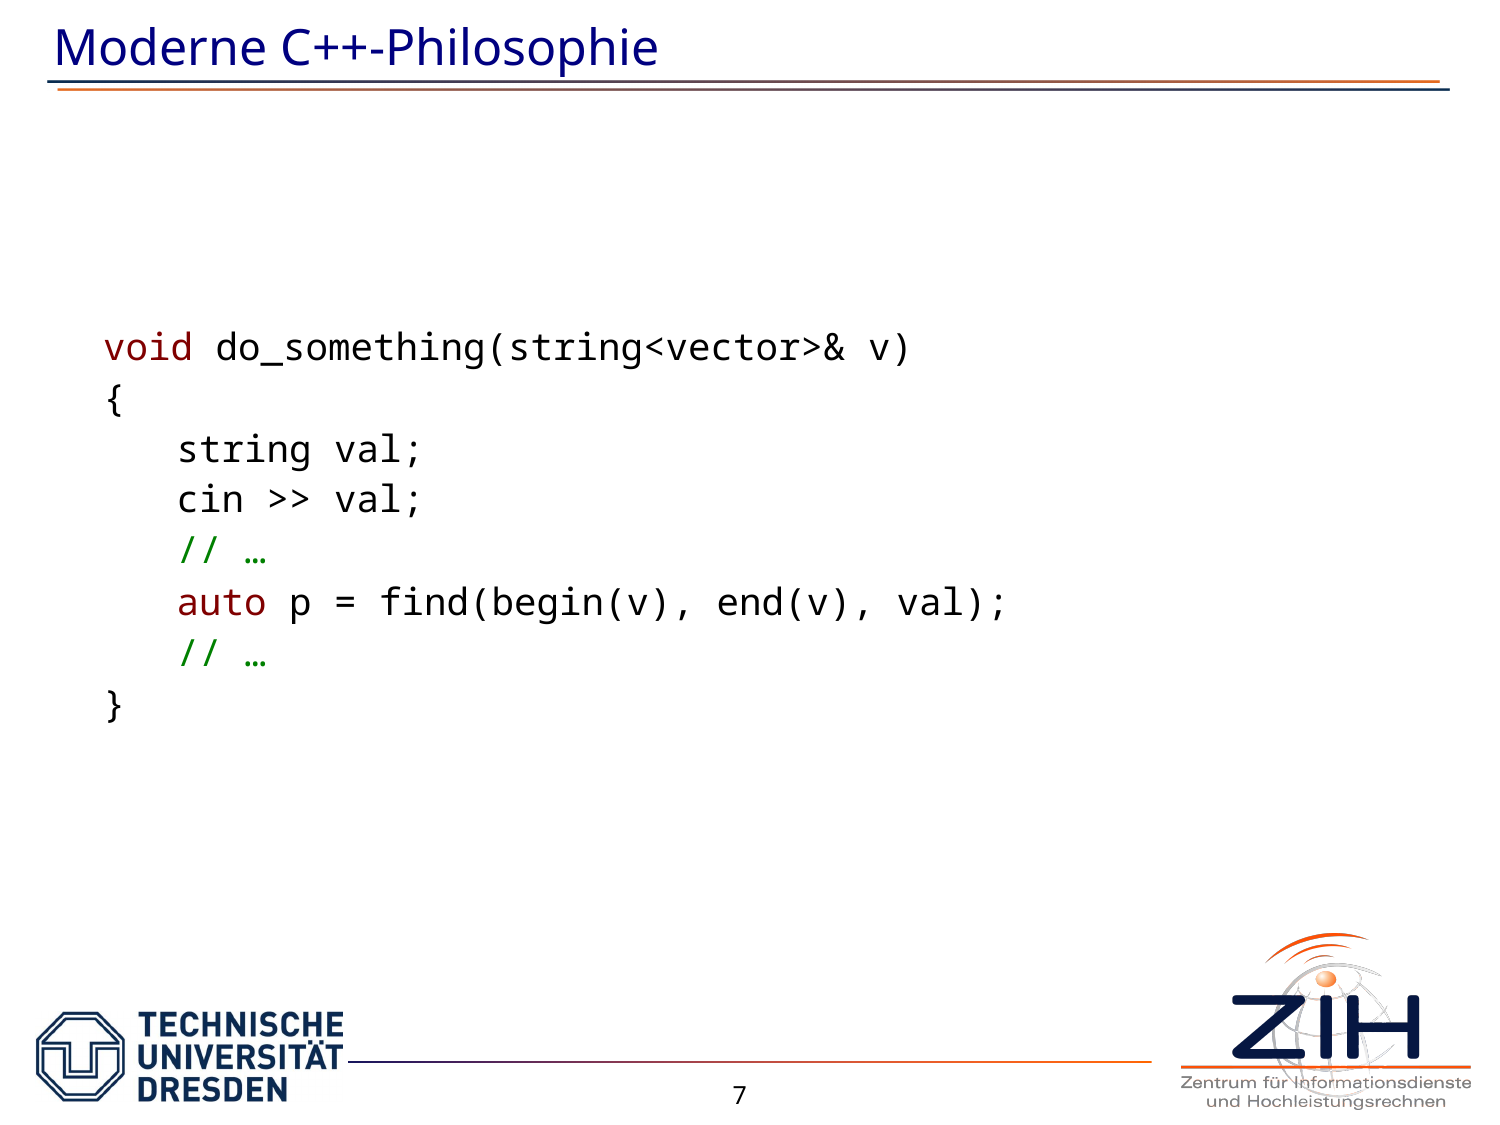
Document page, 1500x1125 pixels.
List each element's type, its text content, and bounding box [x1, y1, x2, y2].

picture [47, 80, 1450, 91]
picture [1181, 933, 1471, 1110]
picture [35, 1011, 343, 1102]
title Moderne C++-Philosophie [53, 12, 1453, 81]
list void do_something(string<vector>& v) { string val; cin >> val; // … auto p = find(begin(v), end(v), val); // … } [29, 118, 1418, 931]
